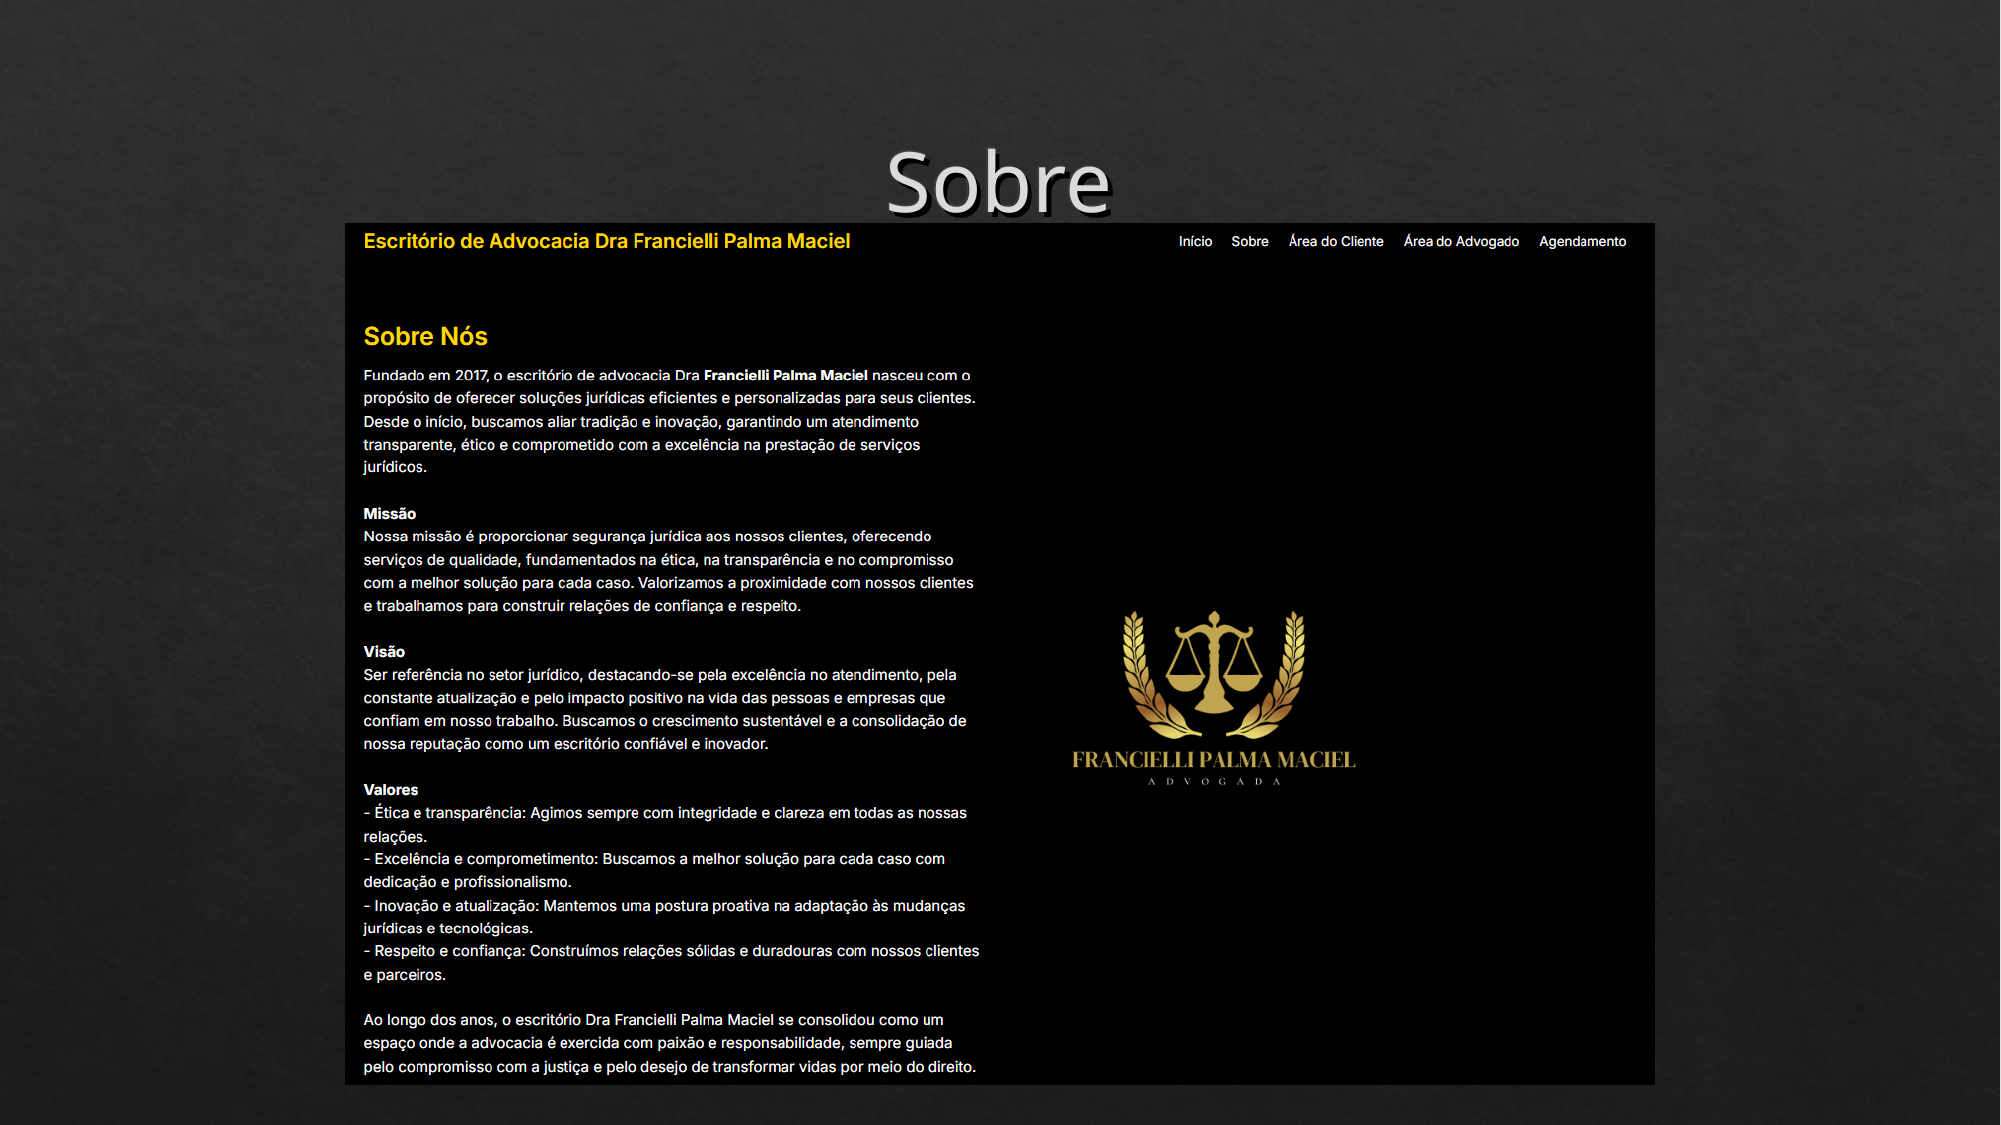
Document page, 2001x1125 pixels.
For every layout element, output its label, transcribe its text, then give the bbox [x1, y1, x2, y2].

picture [345, 223, 1655, 1085]
title Sobre [149, 99, 1849, 260]
